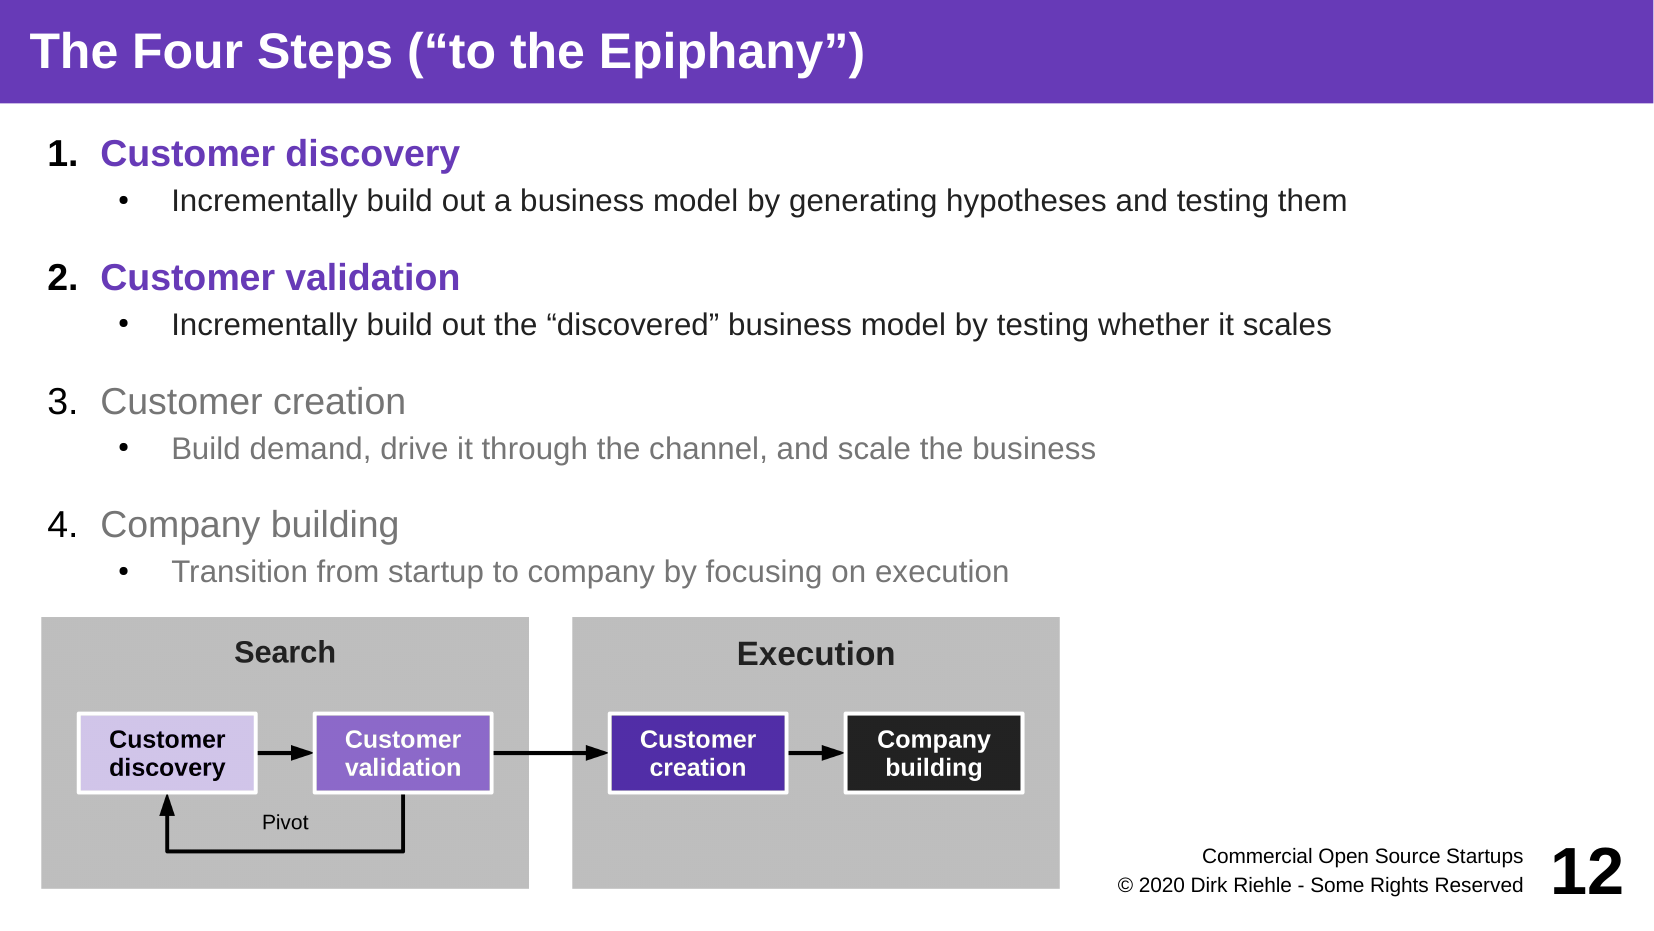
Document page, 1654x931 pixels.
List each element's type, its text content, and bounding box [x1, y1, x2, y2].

picture [41, 617, 1060, 889]
title The Four Steps (“to the Epiphany”) [0, 0, 1654, 104]
list Customer discovery Incrementally build out a business model by generating hypotheses and testing them Customer validation Incrementally build out the “discovered” business model by testing whether it scales Customer creation Build demand, drive it through the channel, and scale the business Company building Transition from startup to company by focusing on execution [29, 132, 1625, 813]
